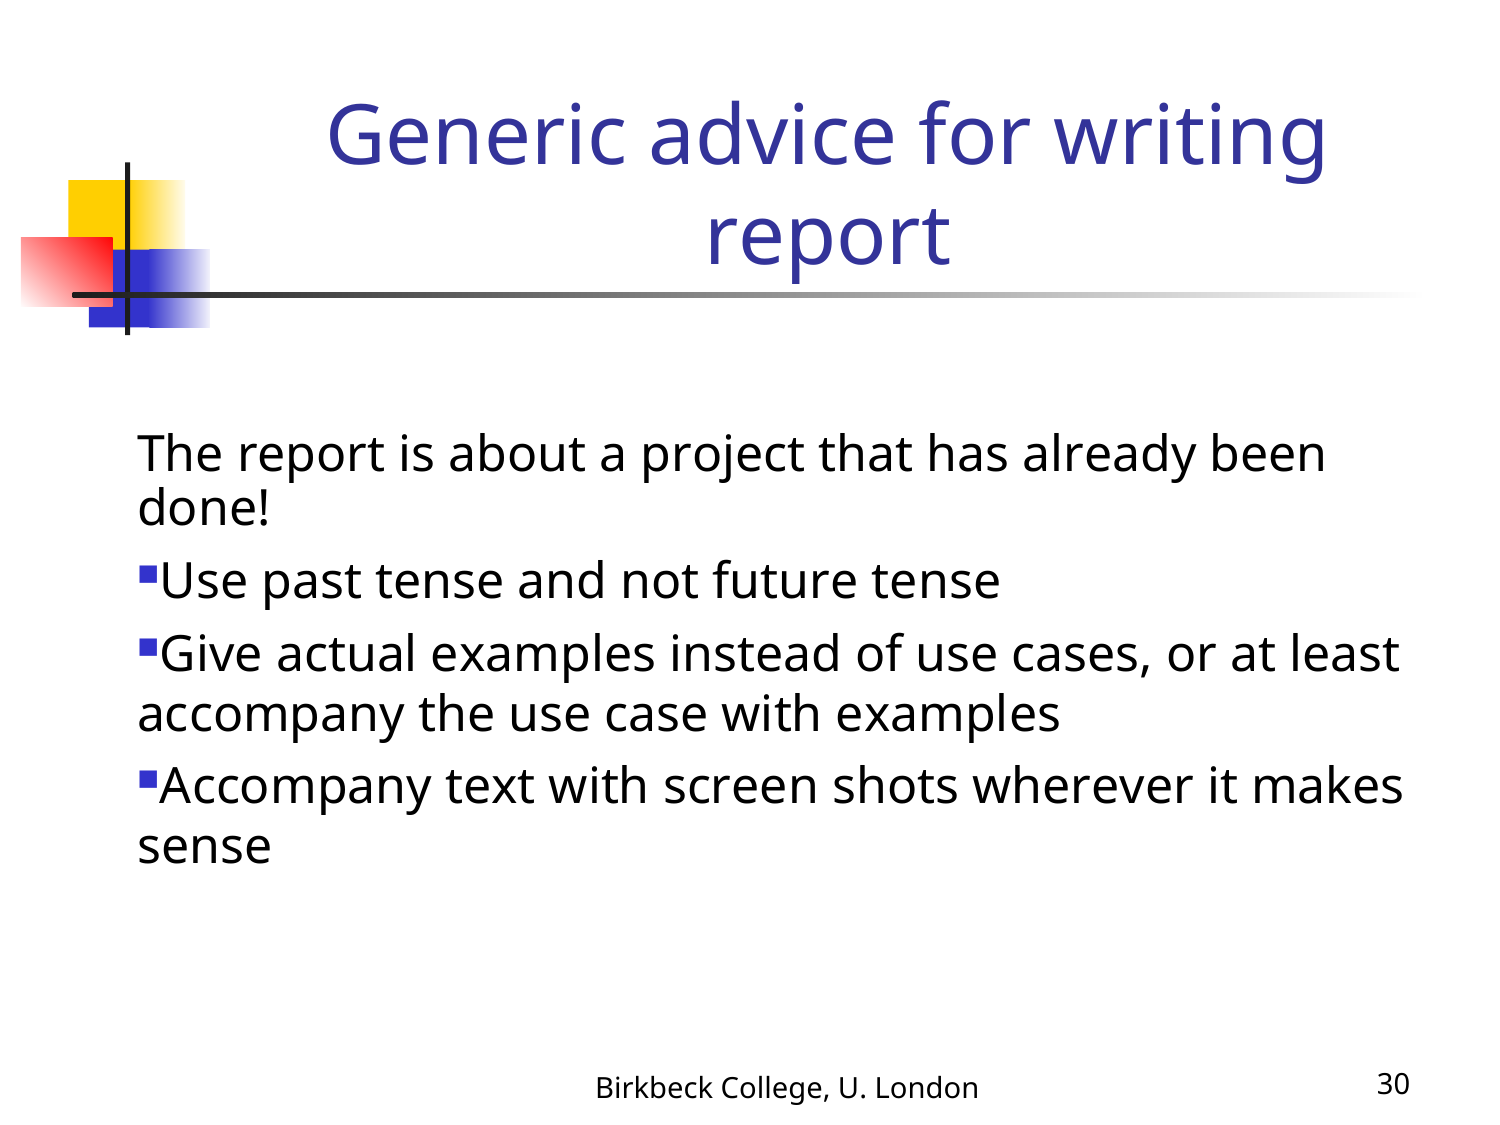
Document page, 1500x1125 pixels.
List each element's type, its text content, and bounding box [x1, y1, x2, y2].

title Generic advice for writing report [188, 101, 1468, 289]
list The report is about a project that has already been done! Use past tense and not future tense Give actual examples instead of use cases, or at least accompany the use case with examples Accompany text with screen shots wherever it makes sense [122, 420, 1468, 901]
text_box Birkbeck College, U. London [549, 1037, 1026, 1113]
text_box <number> [1112, 1037, 1426, 1113]
